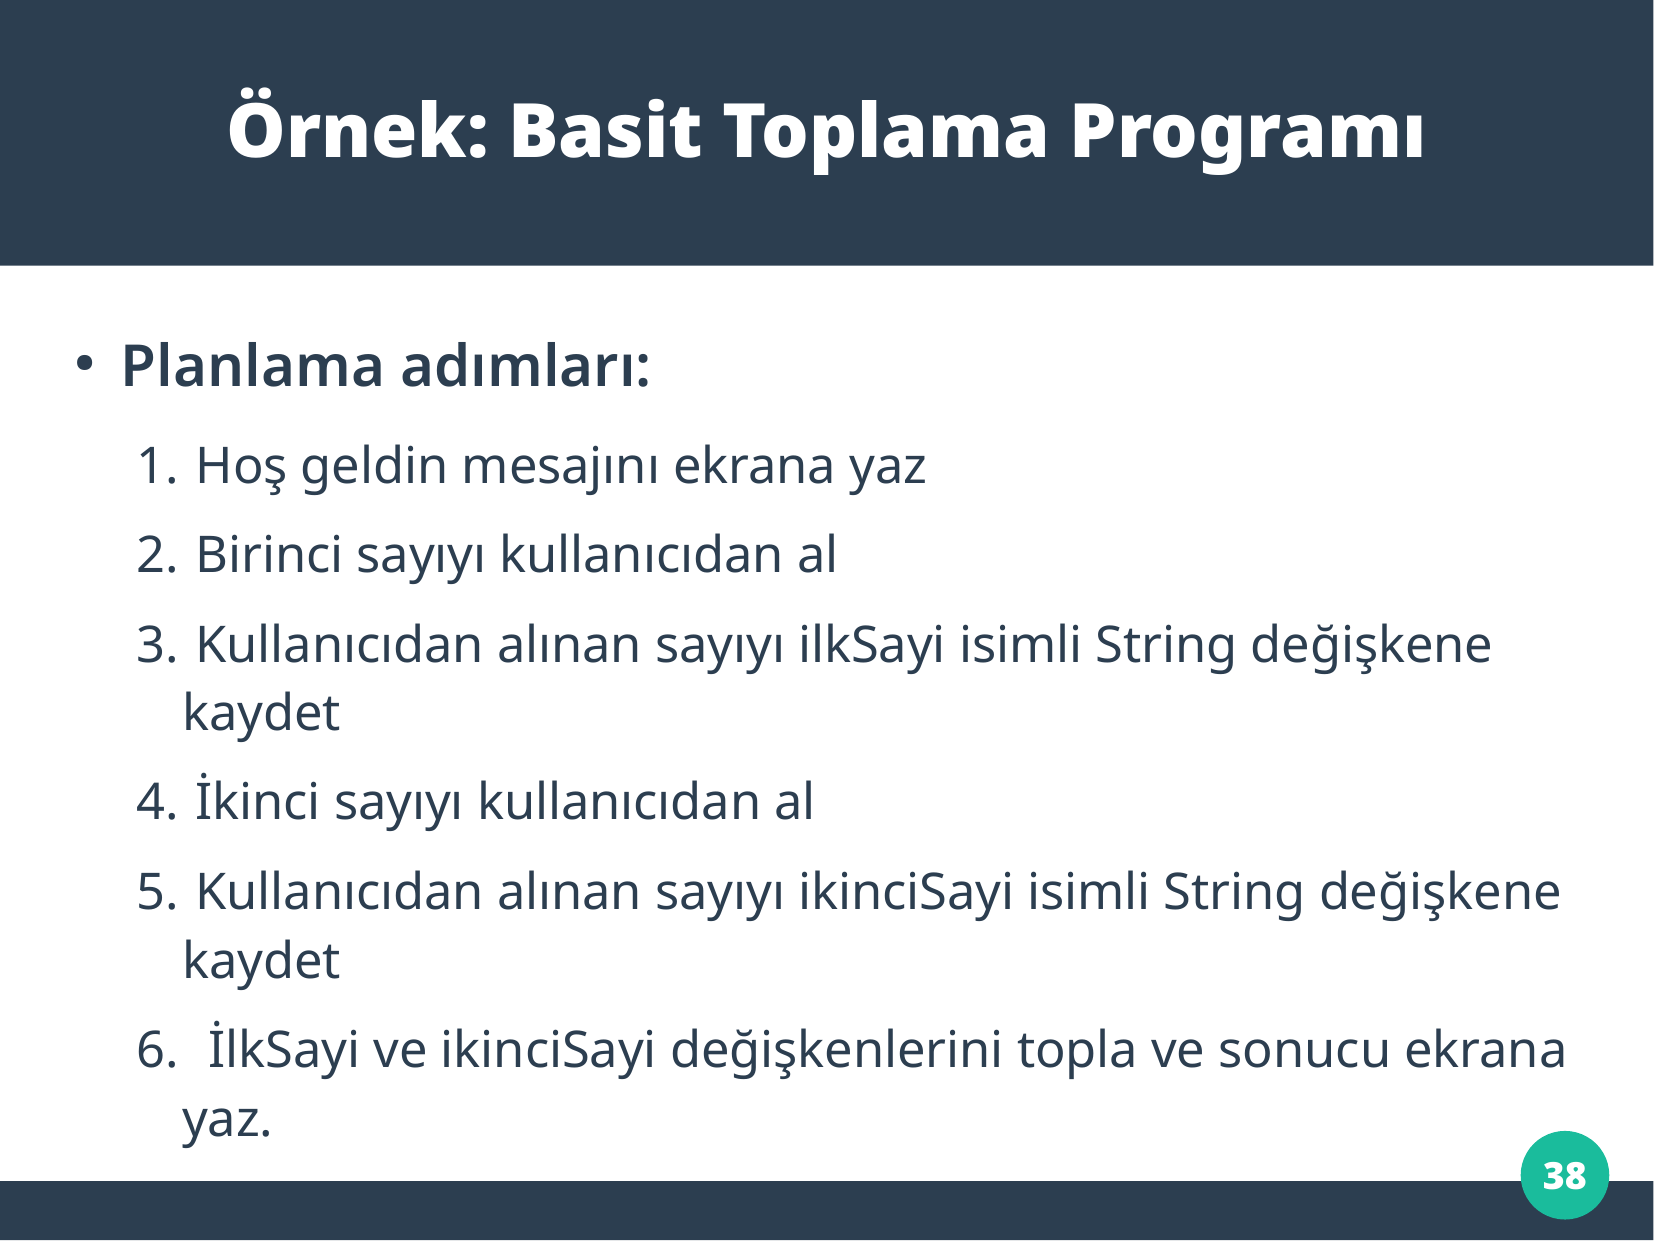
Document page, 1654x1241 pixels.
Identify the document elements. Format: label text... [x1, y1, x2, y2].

title Örnek: Basit Toplama Programı [59, 49, 1595, 207]
list Planlama adımları: Hoş geldin mesajını ekrana yaz Birinci sayıyı kullanıcıdan al Kullanıcıdan alınan sayıyı ilkSayi isimli String değişkene kaydet İkinci sayıyı kullanıcıdan al Kullanıcıdan alınan sayıyı ikinciSayi isimli String değişkene kaydet İlkSayi ve ikinciSayi değişkenlerini topla ve sonucu ekrana yaz. [59, 324, 1595, 1152]
